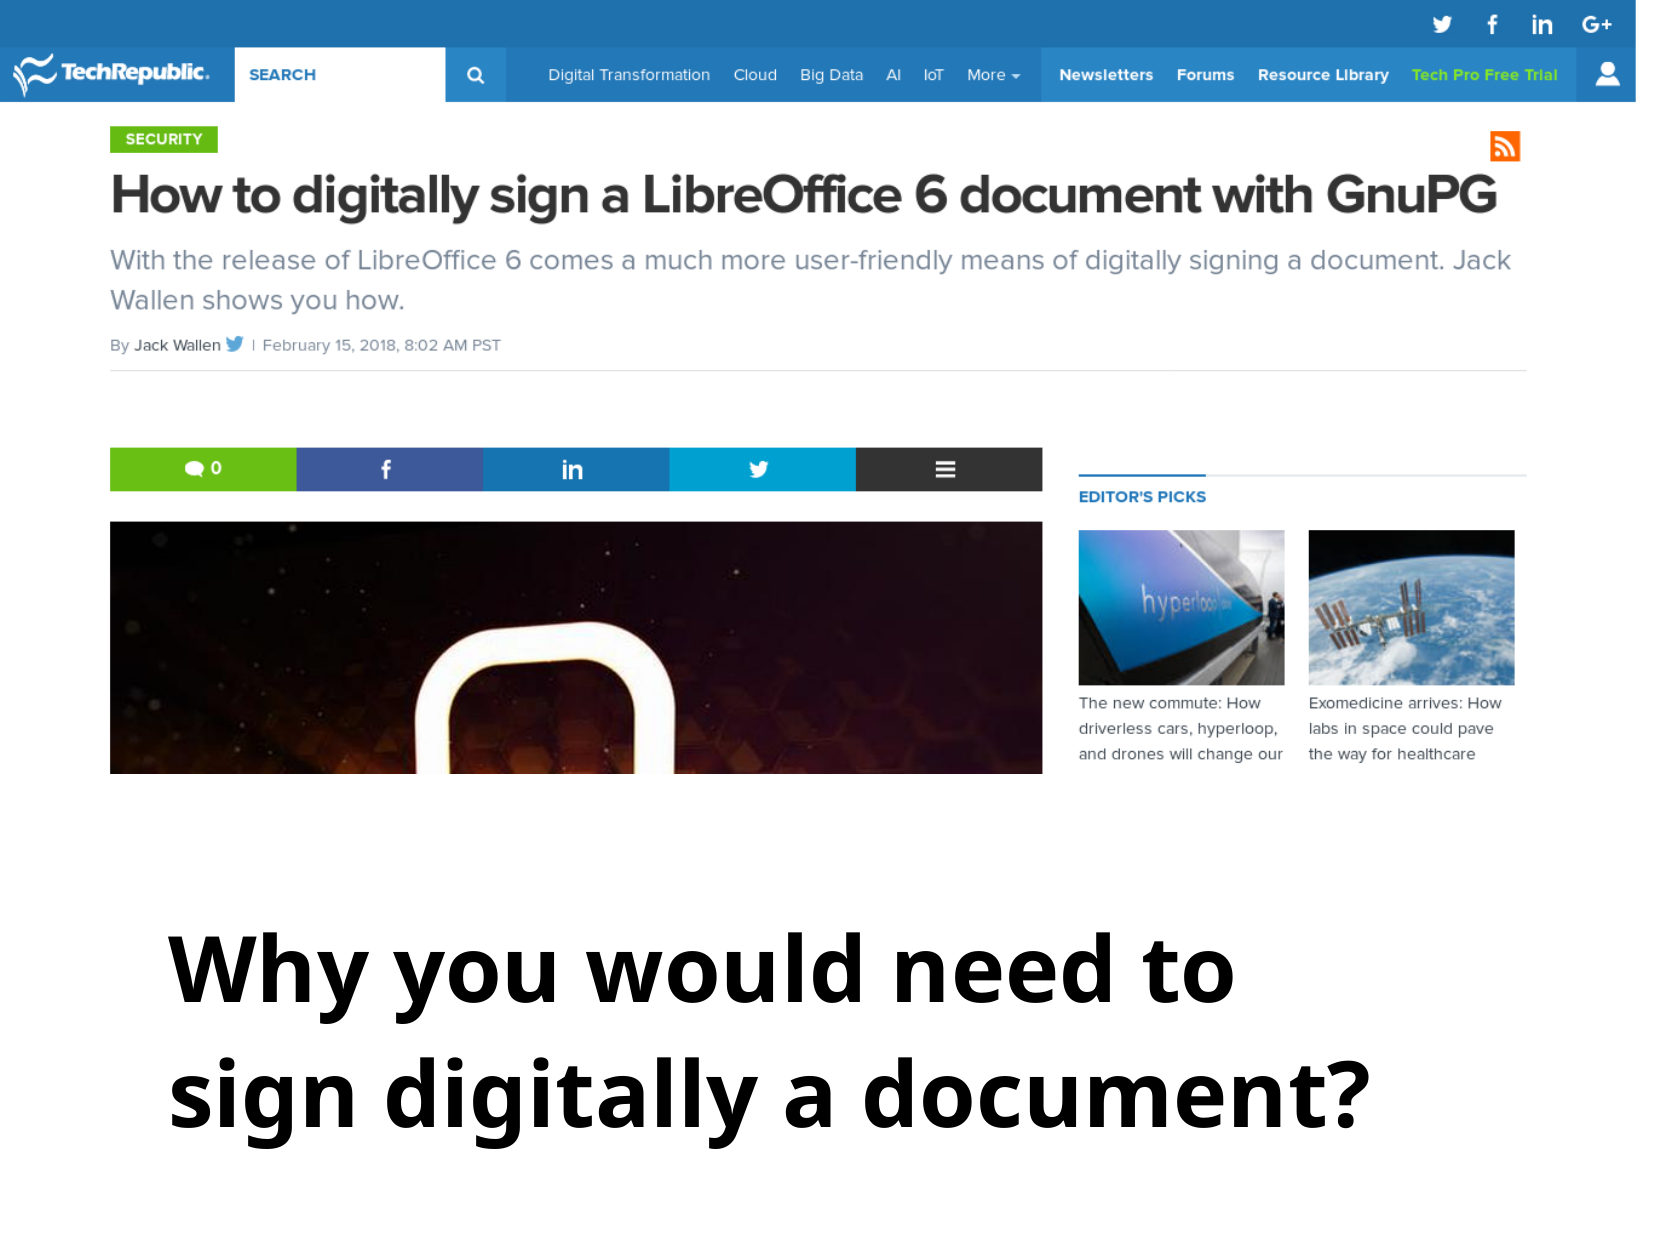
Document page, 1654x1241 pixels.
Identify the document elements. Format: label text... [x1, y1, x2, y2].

picture [0, 0, 1654, 774]
text_box Why you would need to sign digitally a document? [153, 897, 1406, 1145]
